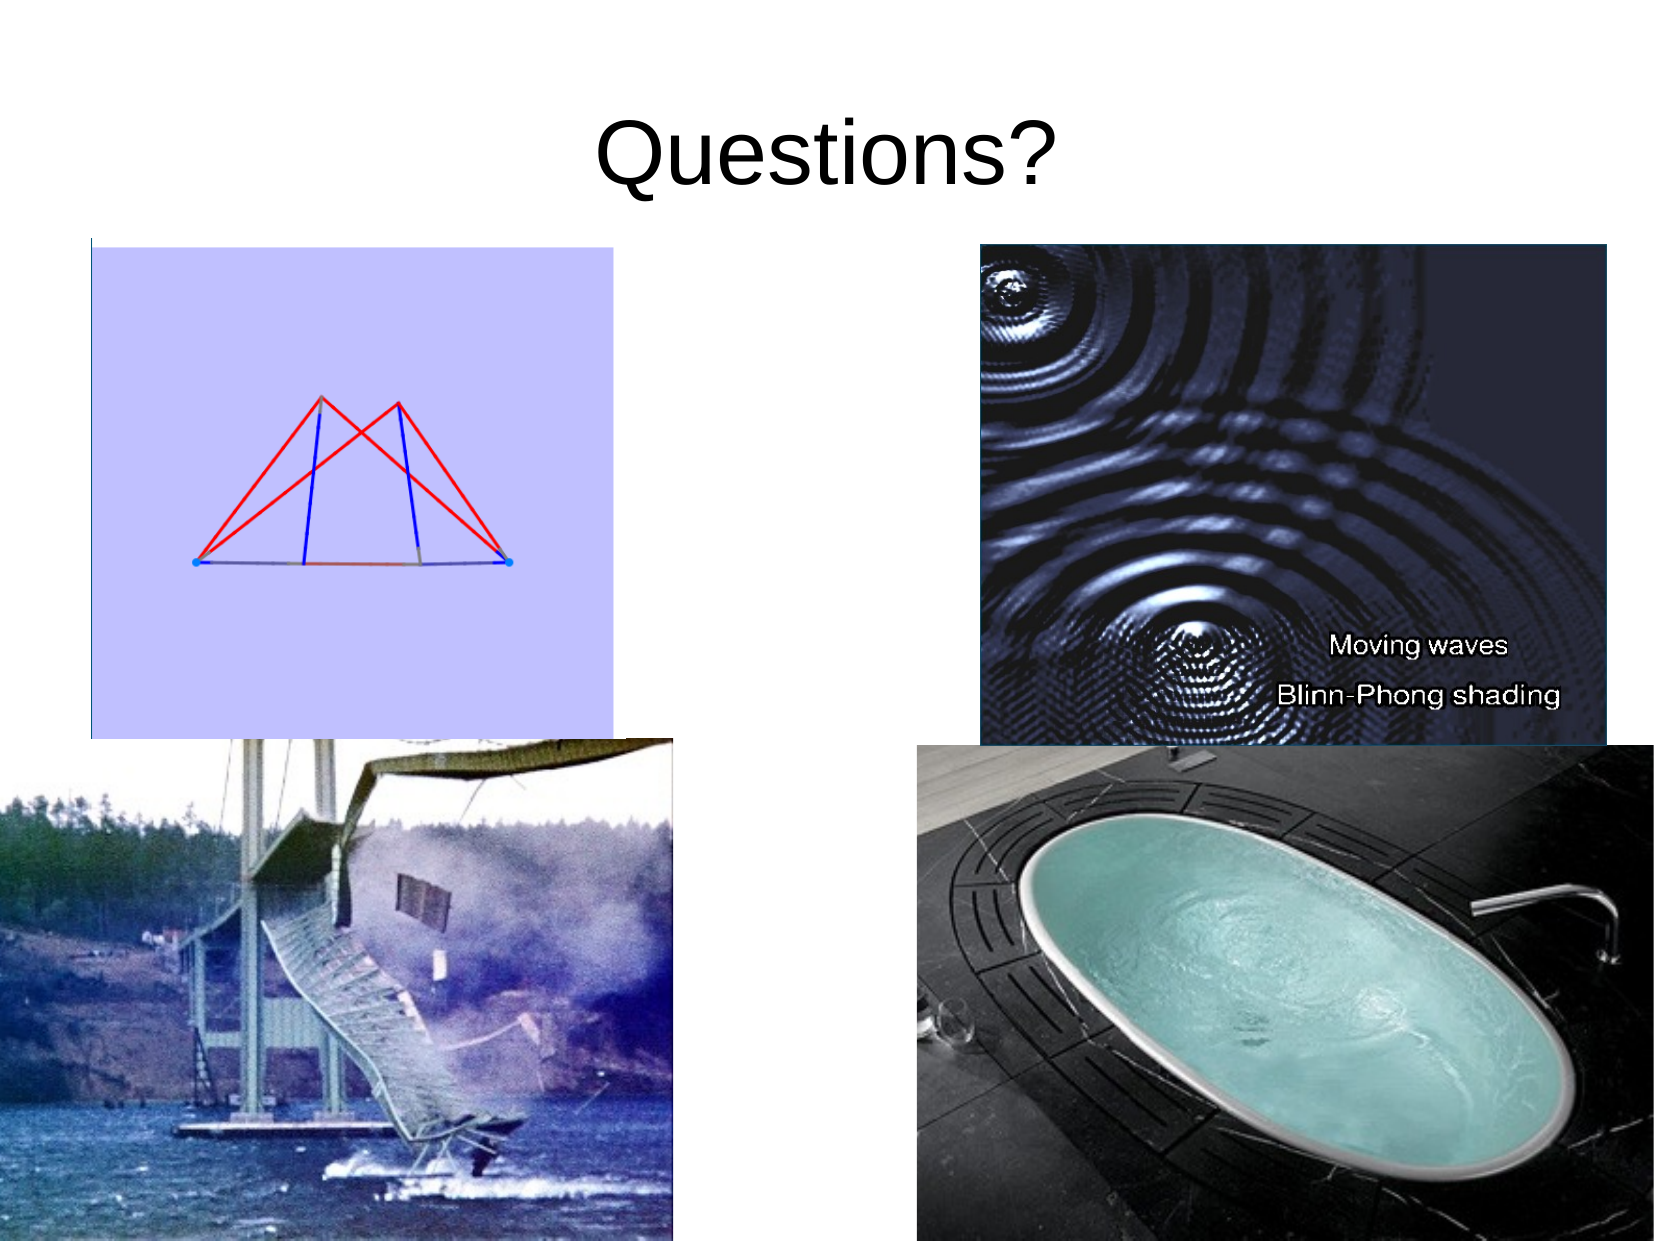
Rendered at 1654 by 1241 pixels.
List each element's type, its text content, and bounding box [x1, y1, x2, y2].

picture [916, 244, 1654, 1241]
picture [0, 238, 674, 1241]
title Questions? [82, 49, 1571, 257]
